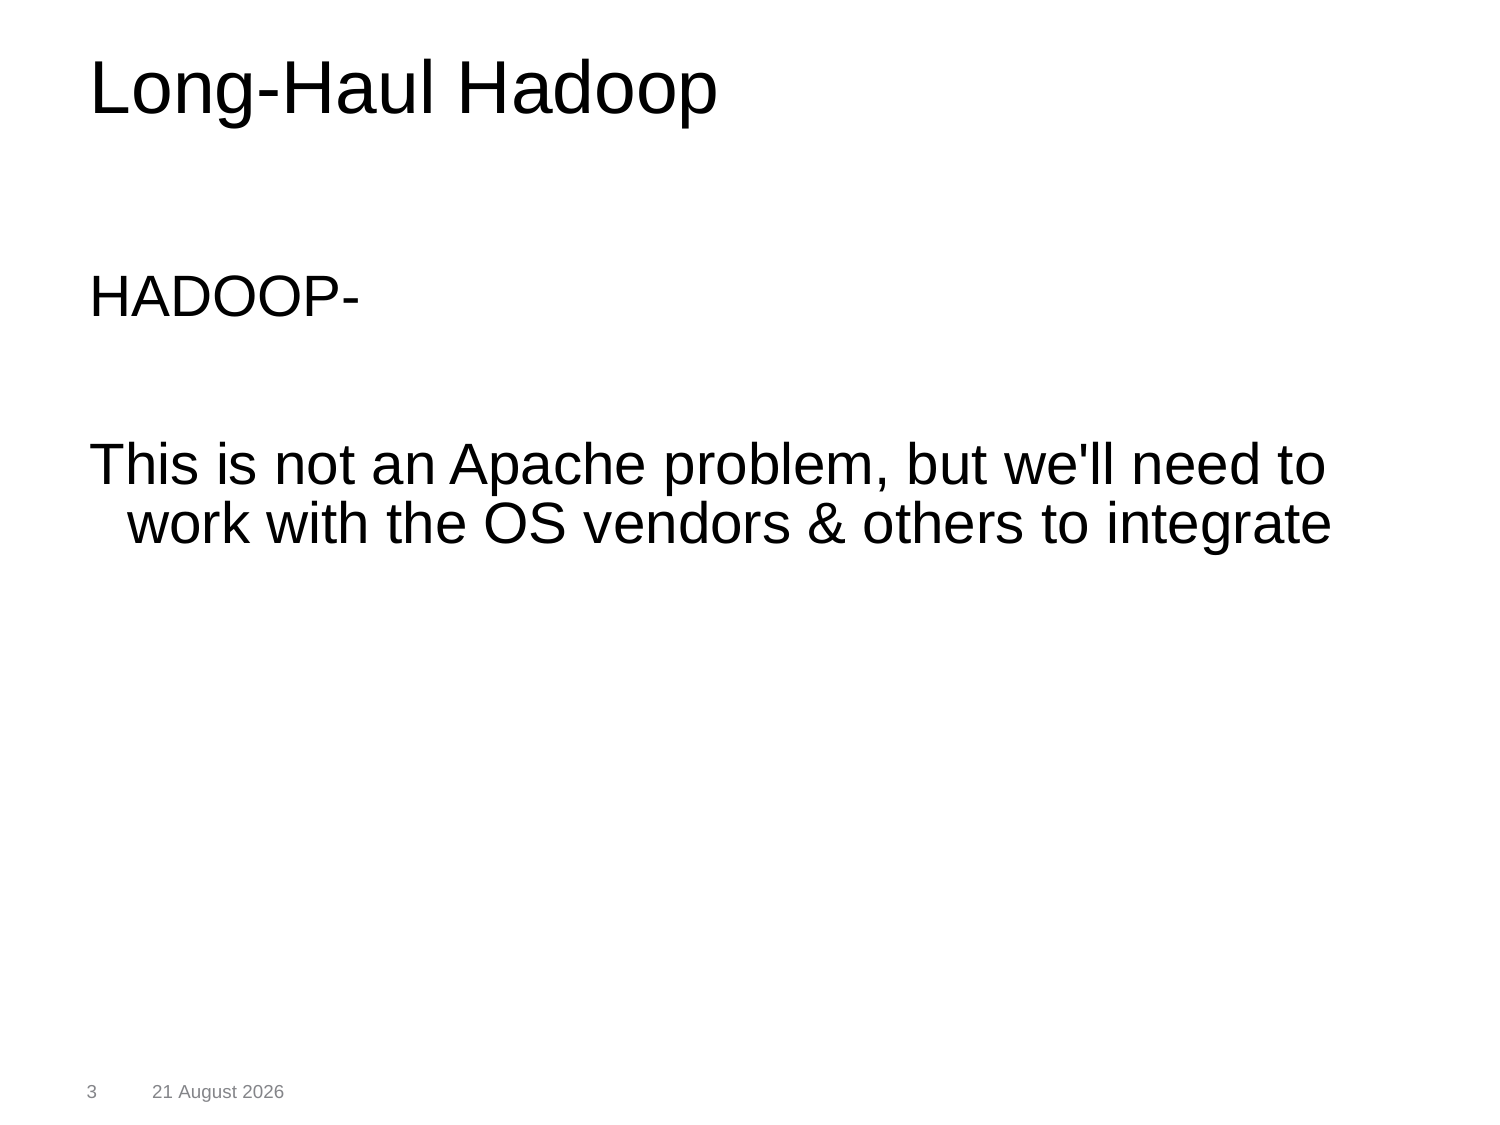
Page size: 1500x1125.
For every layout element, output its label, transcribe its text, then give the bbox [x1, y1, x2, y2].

title Long-Haul Hadoop [75, 45, 1426, 233]
text_box 4 August 2009 [137, 1074, 374, 1111]
text_box 3 [71, 1074, 136, 1111]
list HADOOP- This is not an Apache problem, but we'll need to work with the OS vendors & others to integrate [75, 262, 1426, 1006]
